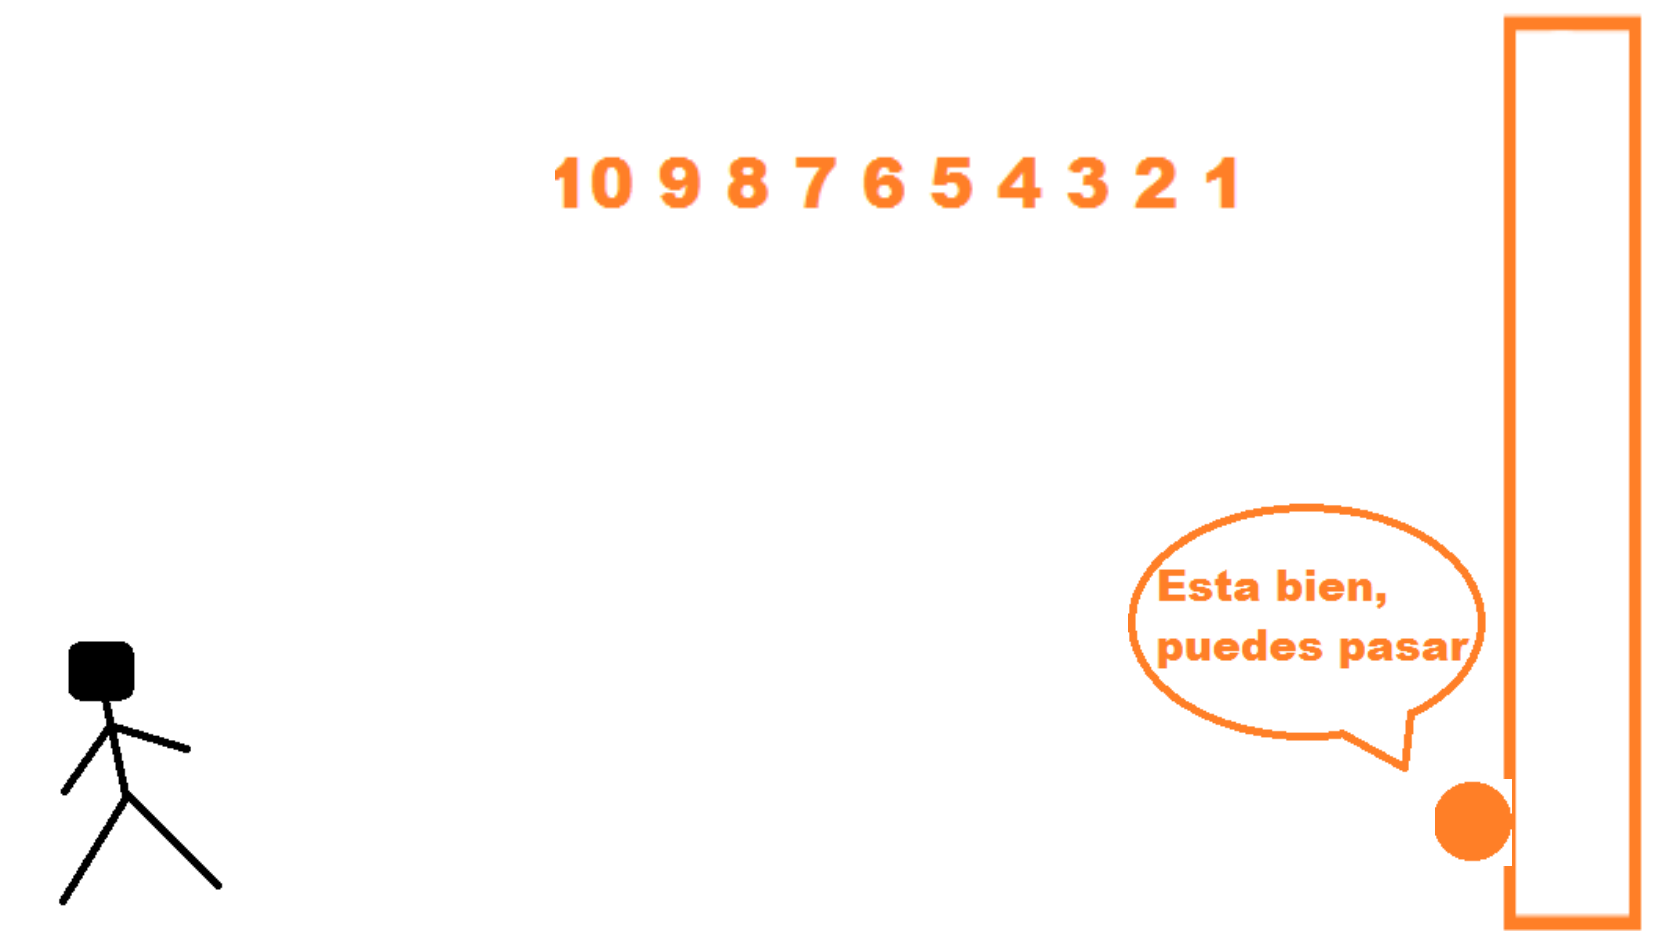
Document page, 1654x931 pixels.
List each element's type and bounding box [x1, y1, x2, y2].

picture [0, 590, 274, 929]
picture [1128, 0, 1654, 931]
picture [555, 115, 1255, 272]
